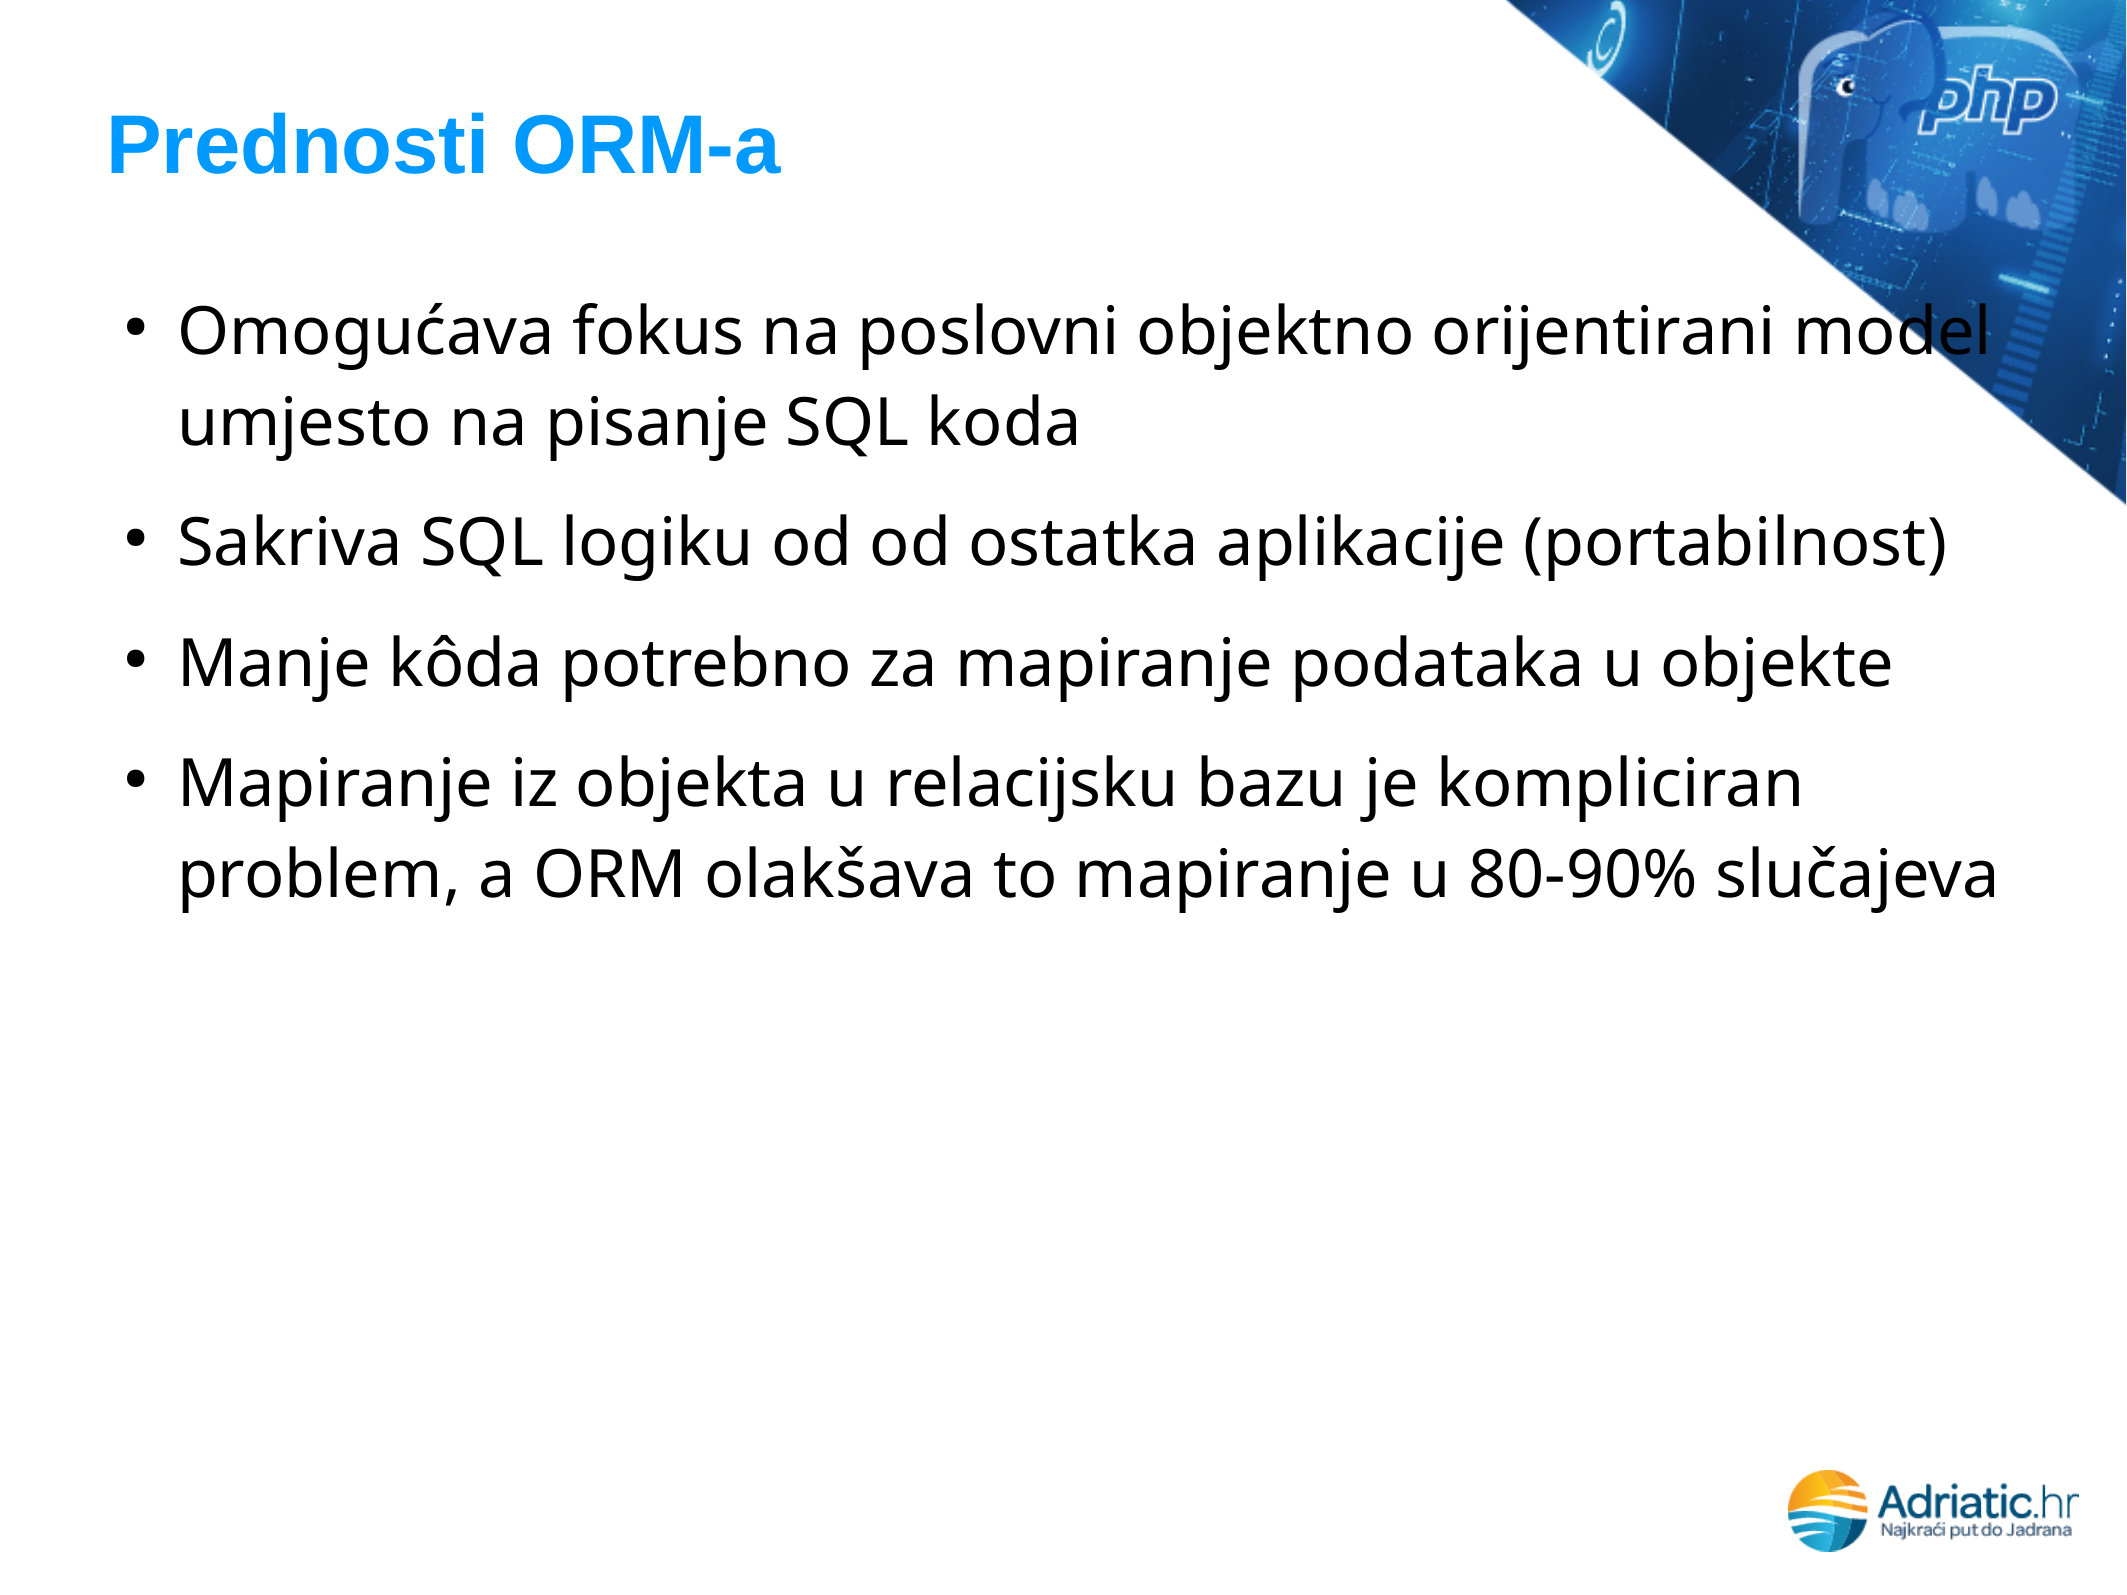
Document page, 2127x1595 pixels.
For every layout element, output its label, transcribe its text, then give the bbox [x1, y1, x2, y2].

picture [1505, 0, 2127, 625]
title Prednosti ORM-a [106, 70, 1630, 219]
picture [1788, 1470, 2079, 1552]
list Omogućava fokus na poslovni objektno orijentirani model umjesto na pisanje SQL koda Sakriva SQL logiku od od ostatka aplikacije (portabilnost) Manje kôda potrebno za mapiranje podataka u objekte Mapiranje iz objekta u relacijsku bazu je kompliciran problem, a ORM olakšava to mapiranje u 80-90% slučajeva [106, 283, 2032, 1453]
